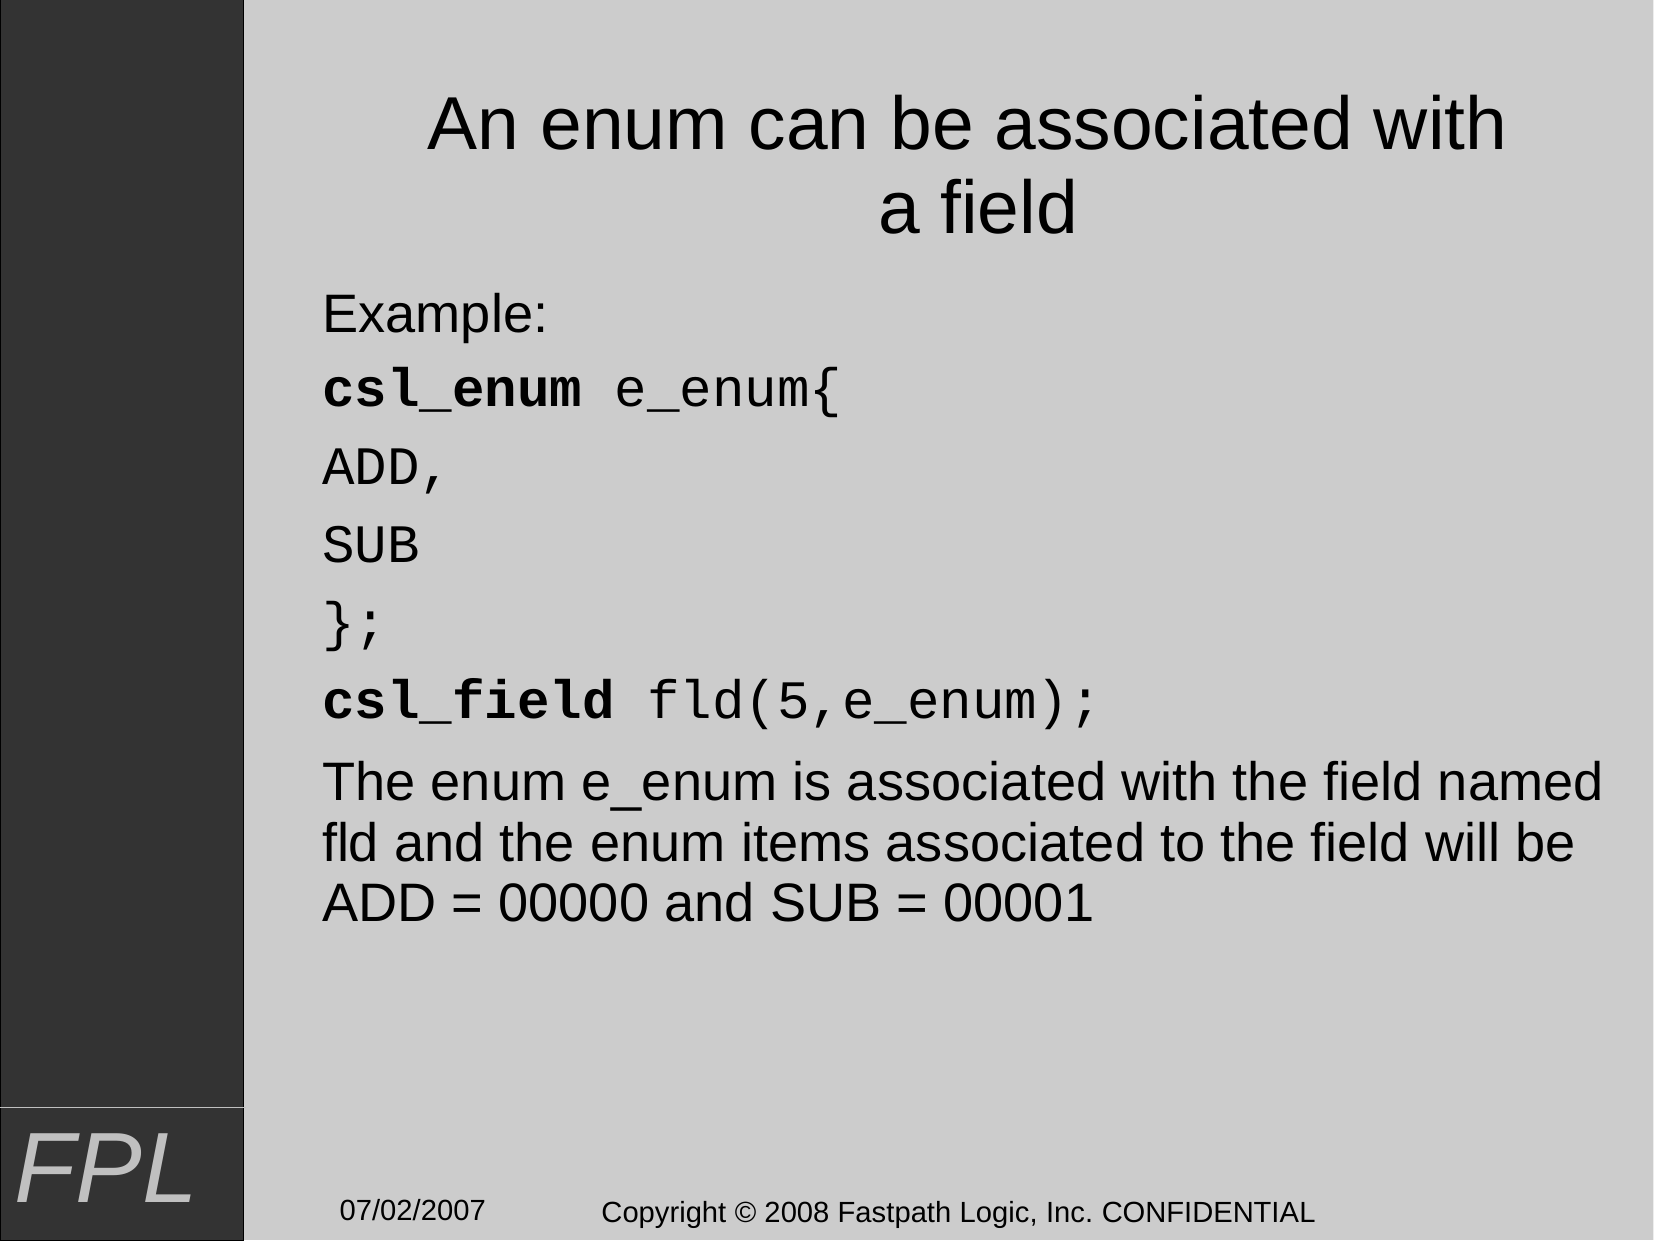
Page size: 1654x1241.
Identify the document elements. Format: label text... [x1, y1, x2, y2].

subtitle Example: csl_enum e_enum{ ADD, SUB }; csl_field fld(5,e_enum); The enum e_enum is associated with the field named fld and the enum items associated to the field will be ADD = 00000 and SUB = 00001 [322, 272, 1634, 1179]
title An enum can be associated with a field [426, 57, 1529, 272]
